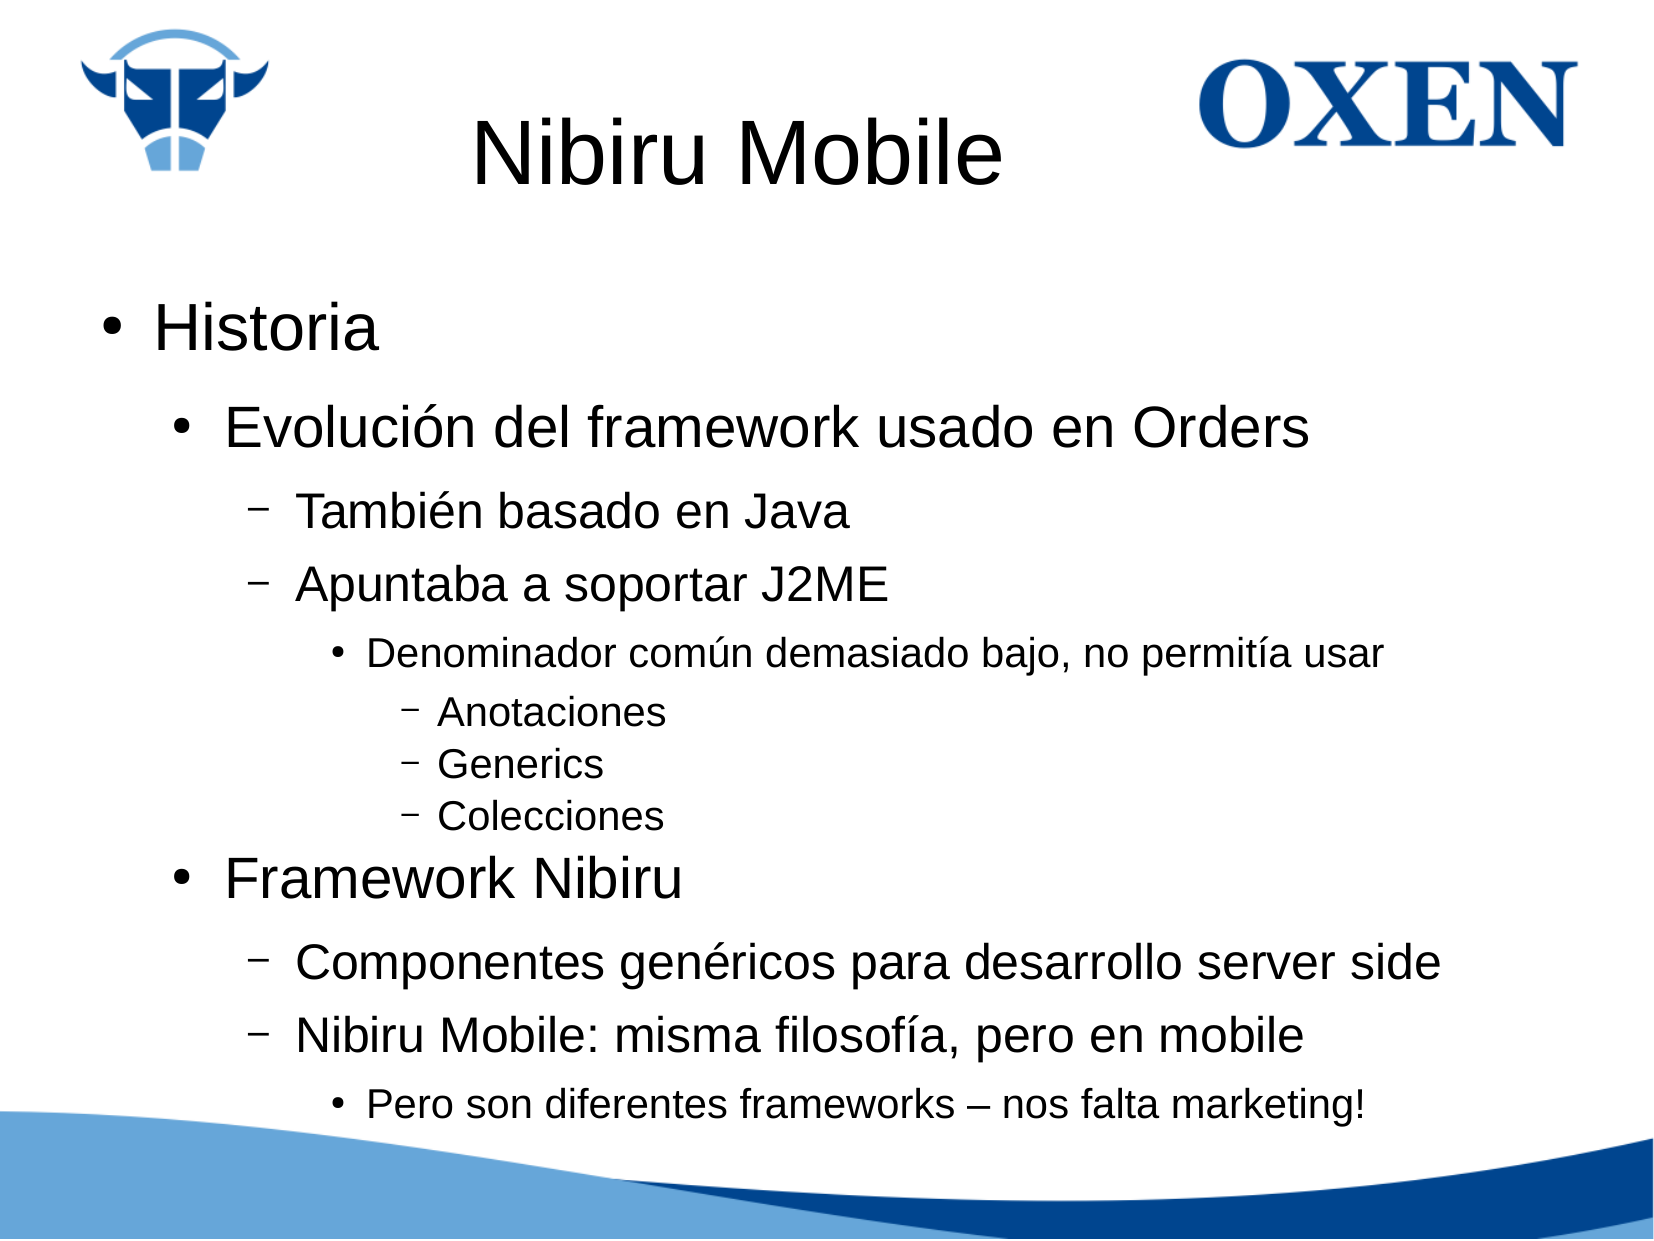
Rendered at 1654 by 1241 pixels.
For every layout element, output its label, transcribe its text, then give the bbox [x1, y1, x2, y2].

picture [0, 1104, 1654, 1239]
picture [5, 11, 1654, 195]
title Nibiru Mobile [265, 49, 1211, 257]
list Historia Evolución del framework usado en Orders También basado en Java Apuntaba a soportar J2ME Denominador común demasiado bajo, no permitía usar Anotaciones Generics Colecciones Framework Nibiru Componentes genéricos para desarrollo server side Nibiru Mobile: misma filosofía, pero en mobile Pero son diferentes frameworks – nos falta marketing! [82, 290, 1571, 1205]
